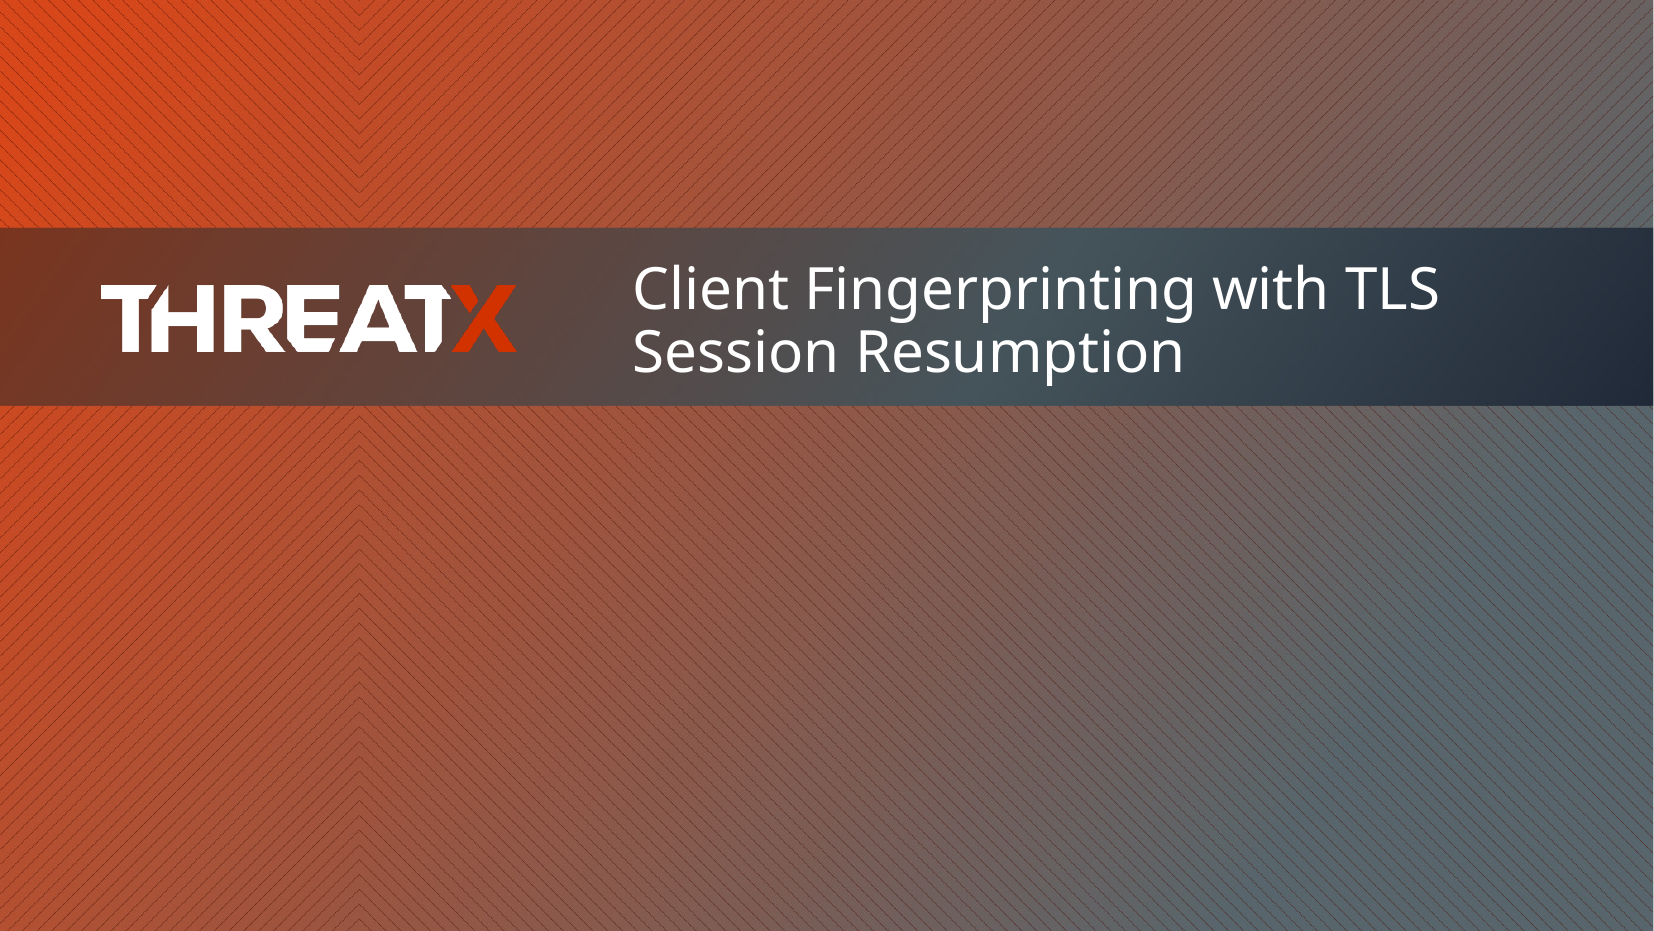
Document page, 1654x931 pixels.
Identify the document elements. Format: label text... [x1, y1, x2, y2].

picture [0, 0, 1654, 931]
title Client Fingerprinting with TLS Session Resumption [617, 222, 1654, 422]
